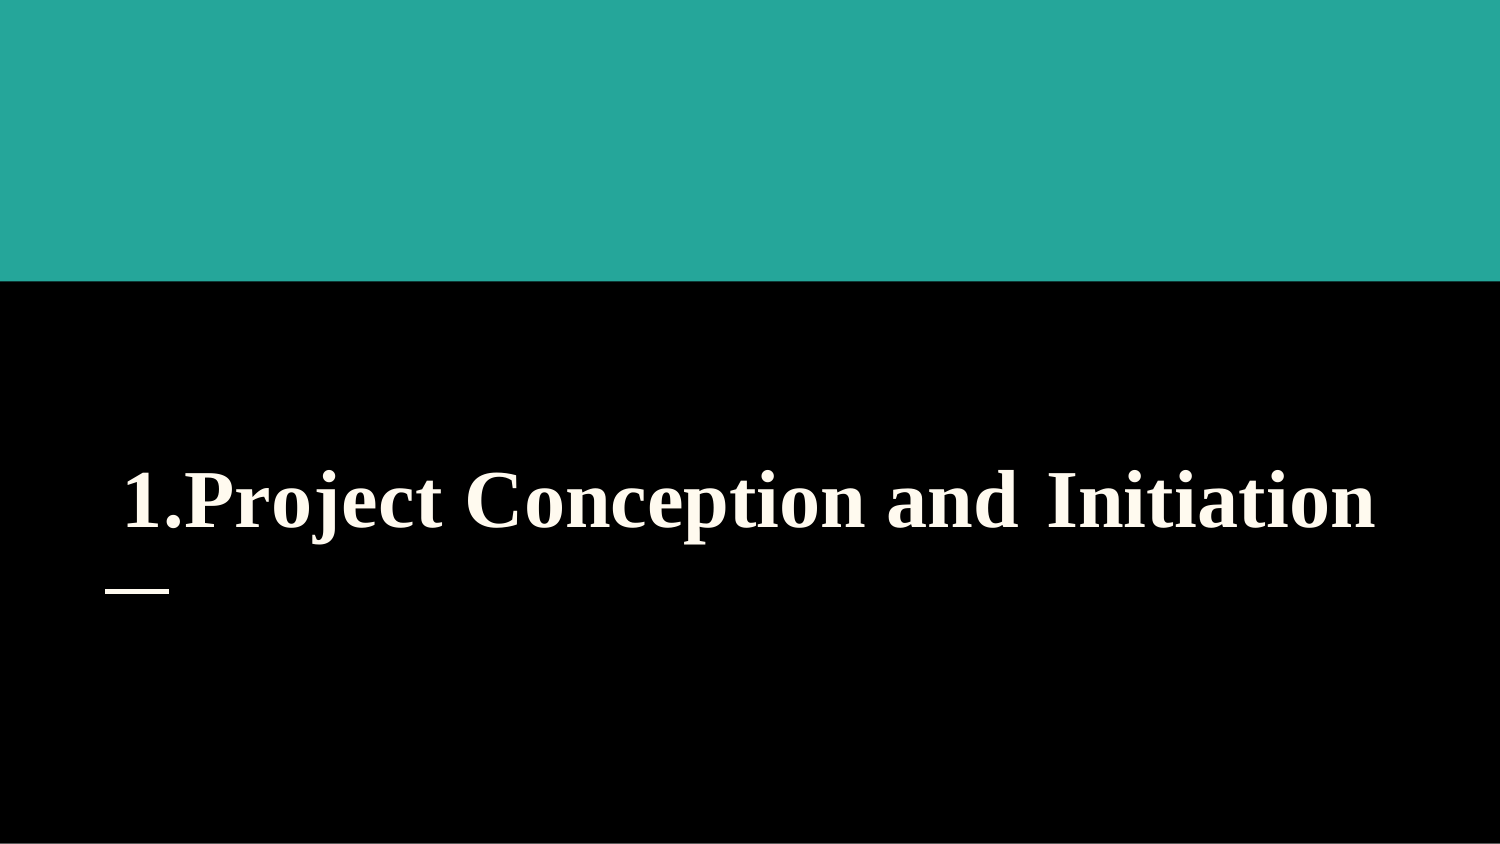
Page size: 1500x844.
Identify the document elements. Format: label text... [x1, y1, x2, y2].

title 1.Project Conception and Initiation [119, 442, 1383, 547]
